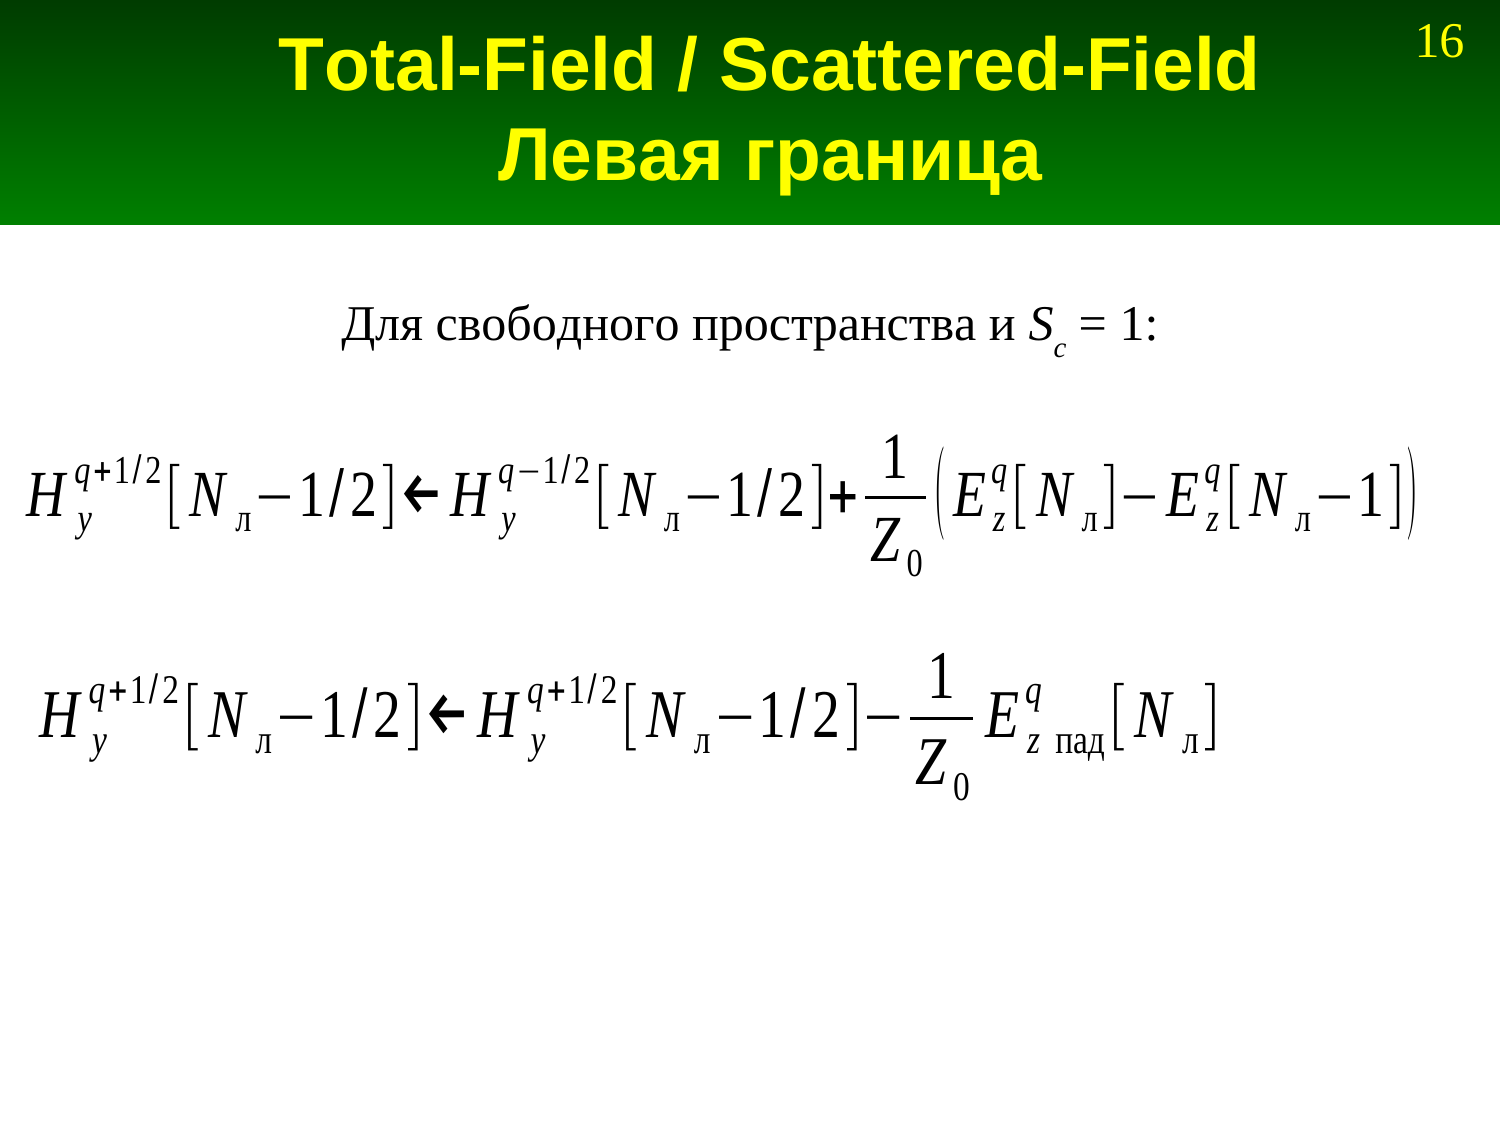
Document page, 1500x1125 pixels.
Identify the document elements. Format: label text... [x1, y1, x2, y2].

chart [0, 419, 1441, 585]
text_box Для свободного пространства и Sc = 1: [326, 283, 1174, 371]
chart [11, 637, 1243, 809]
title Total-Field / Scattered-Field Левая граница [100, 7, 1441, 204]
